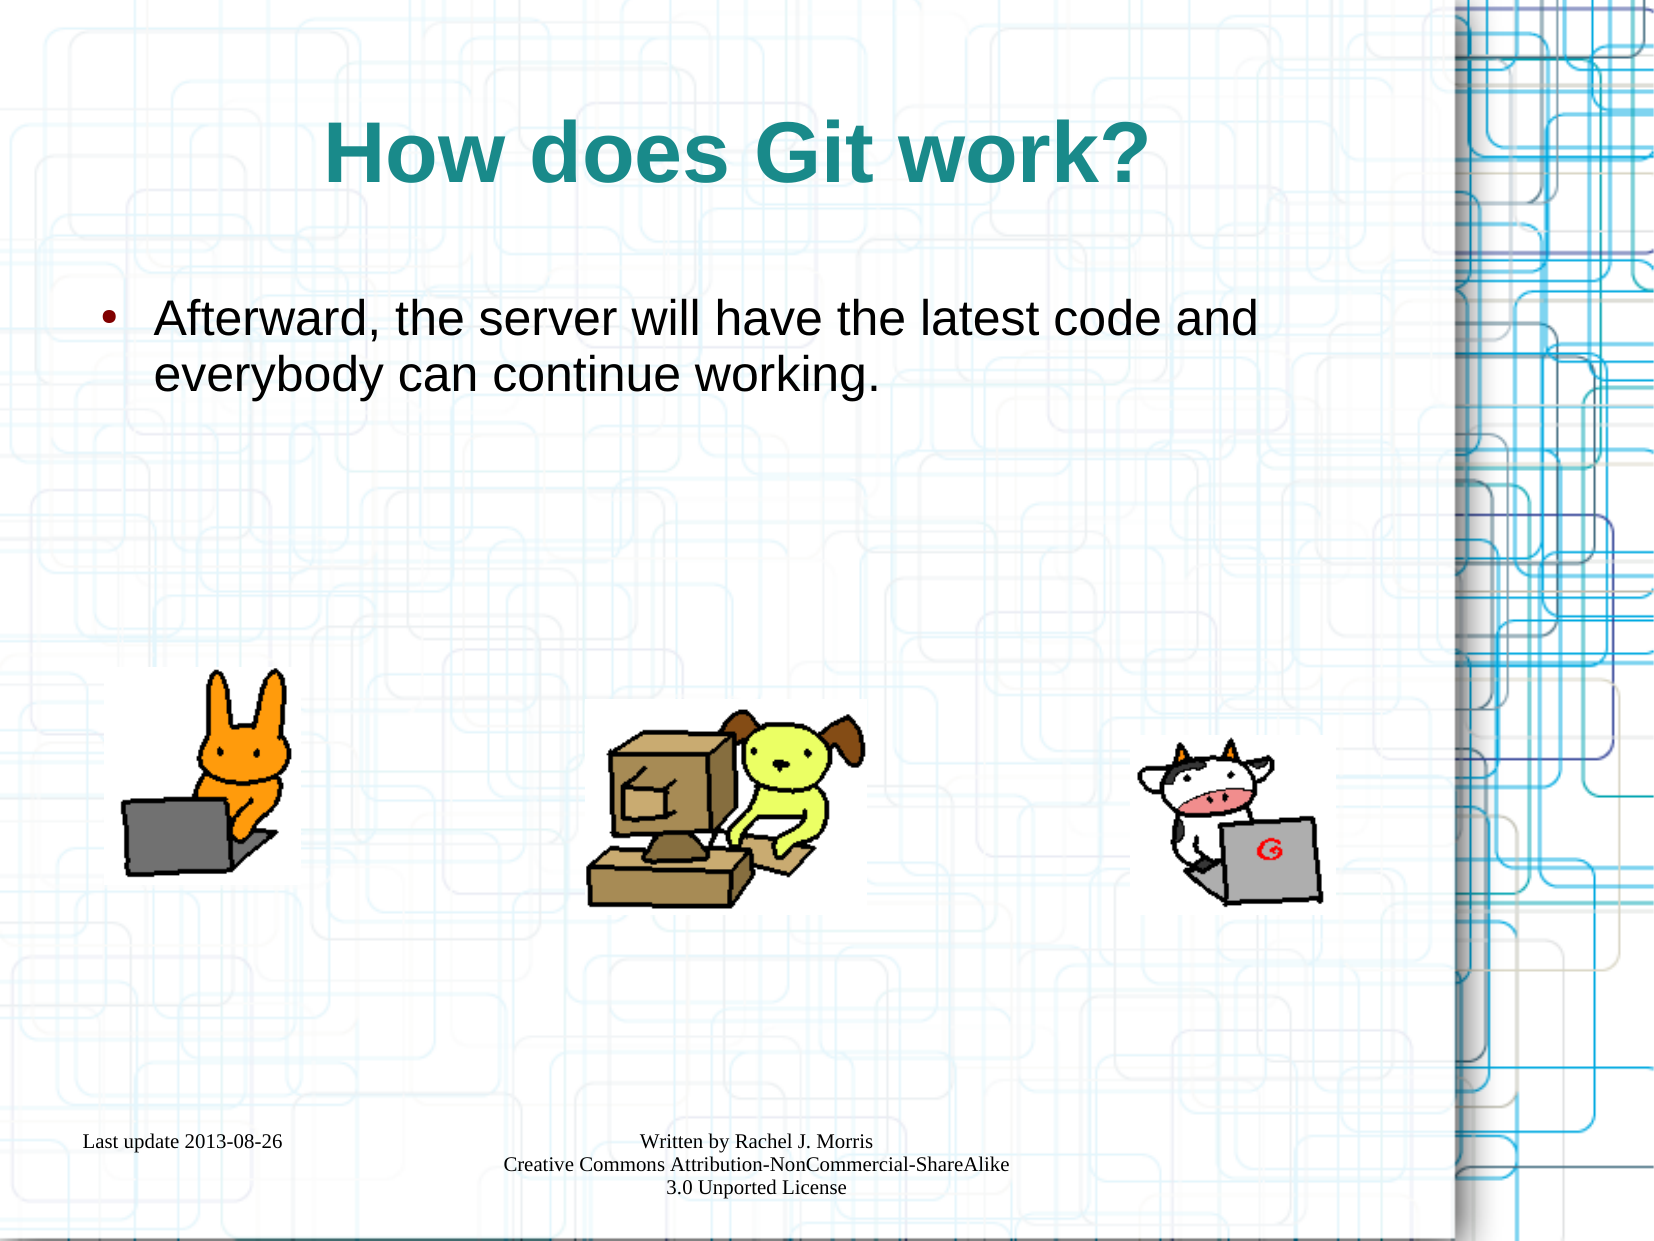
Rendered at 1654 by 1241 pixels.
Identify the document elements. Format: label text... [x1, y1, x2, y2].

picture [0, 0, 1654, 1241]
list Afterward, the server will have the latest code and everybody can continue working. [82, 290, 1418, 481]
title How does Git work? [59, 49, 1418, 257]
